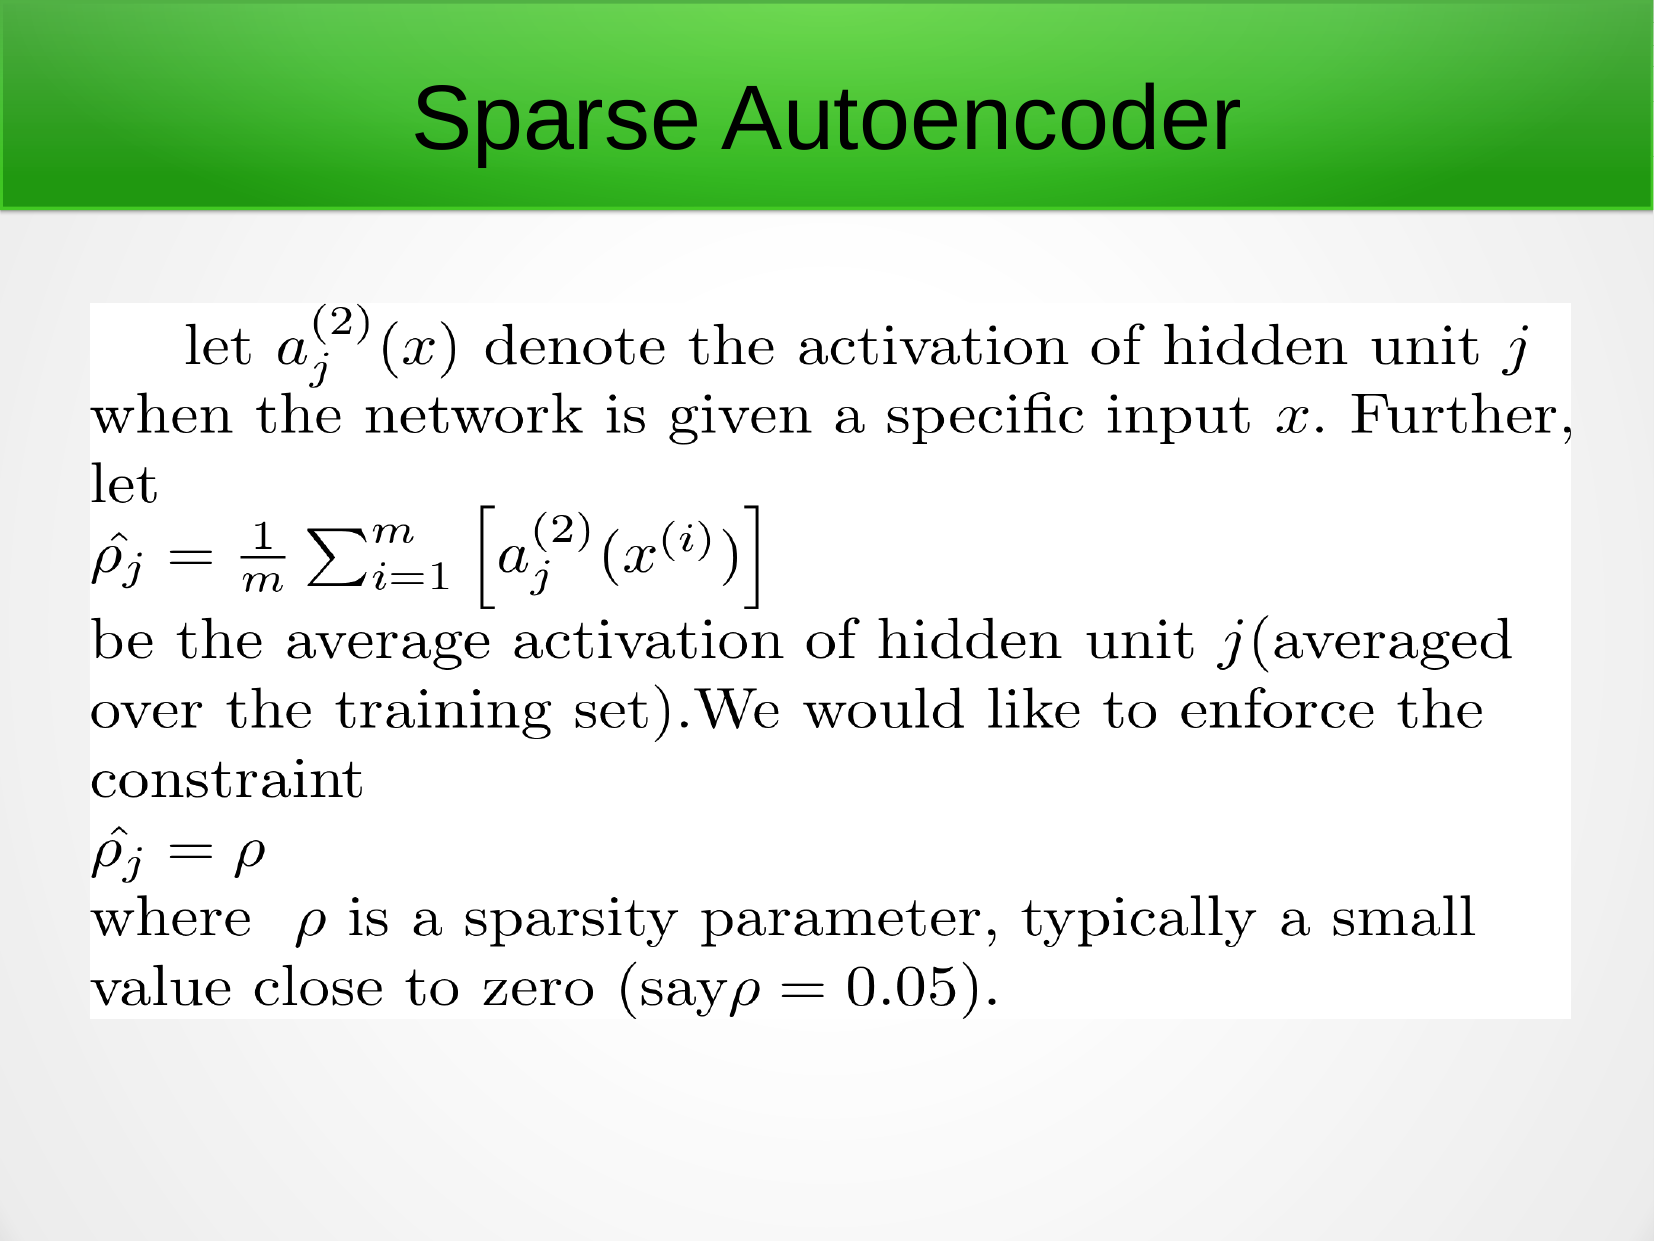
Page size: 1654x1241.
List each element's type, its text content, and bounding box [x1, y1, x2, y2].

title Sparse Autoencoder [82, 47, 1571, 189]
picture [90, 303, 1571, 1019]
